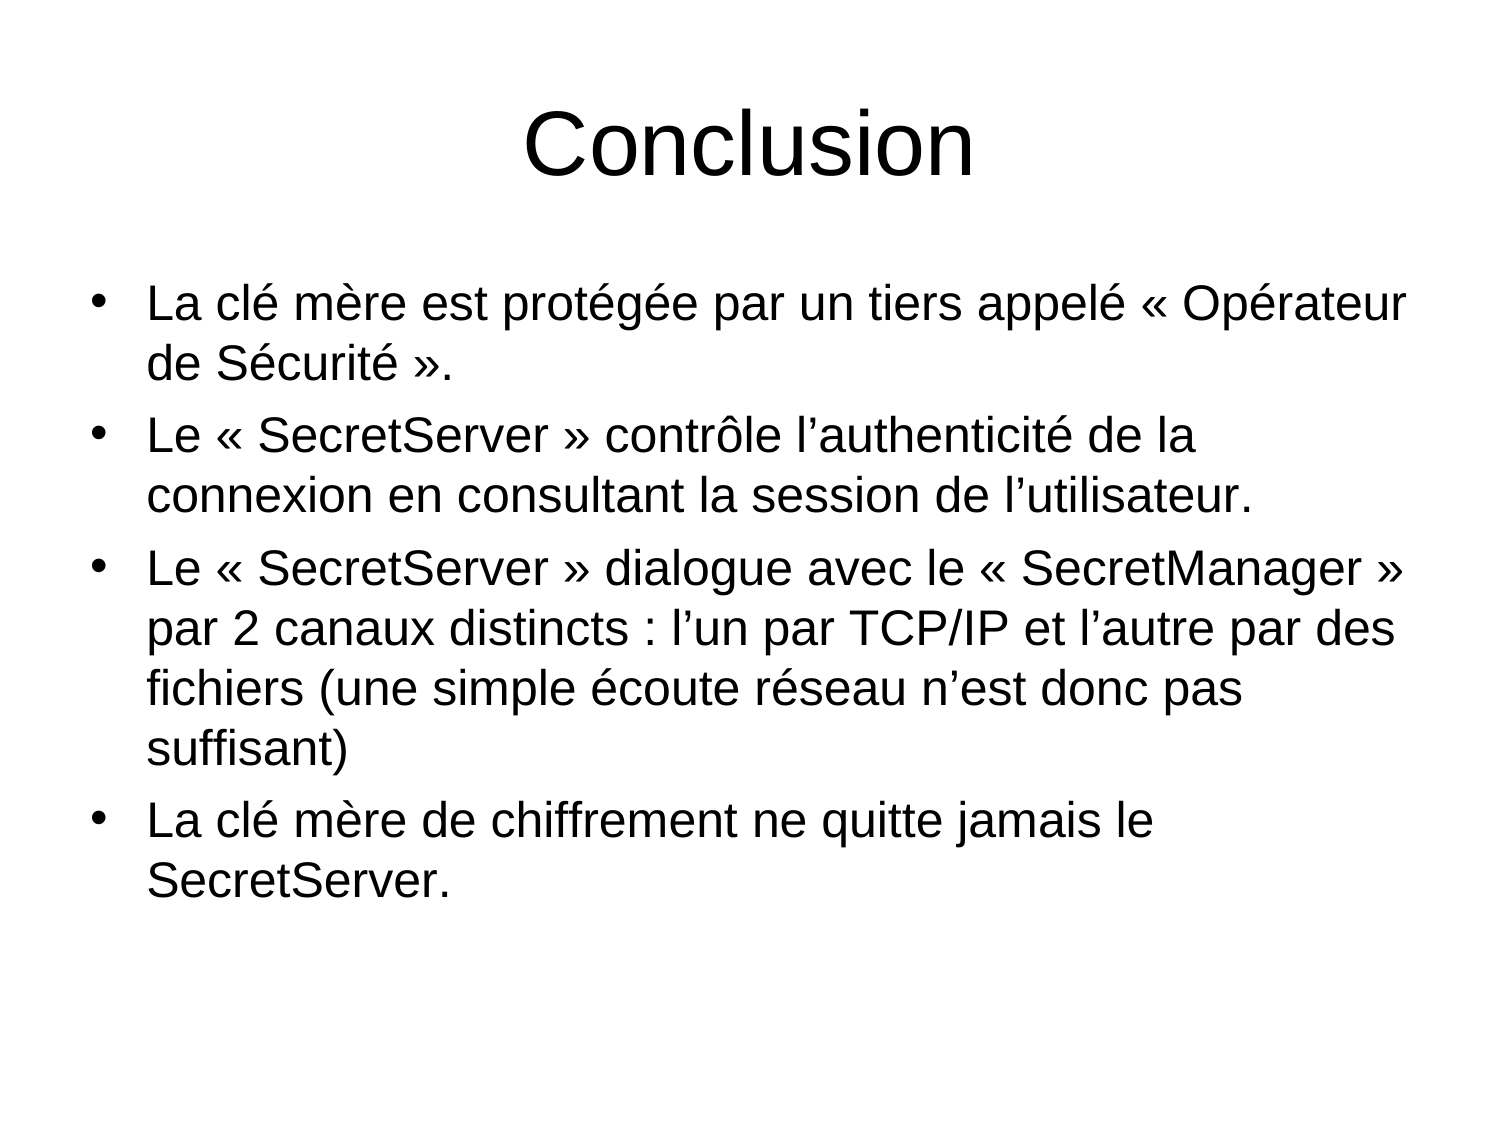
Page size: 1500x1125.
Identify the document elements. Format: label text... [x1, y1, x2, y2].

title Conclusion [75, 45, 1426, 233]
list La clé mère est protégée par un tiers appelé « Opérateur de Sécurité ». Le « SecretServer » contrôle l’authenticité de la connexion en consultant la session de l’utilisateur. Le « SecretServer » dialogue avec le « SecretManager » par 2 canaux distincts : l’un par TCP/IP et l’autre par des fichiers (une simple écoute réseau n’est donc pas suffisant) La clé mère de chiffrement ne quitte jamais le SecretServer. [75, 262, 1426, 1006]
